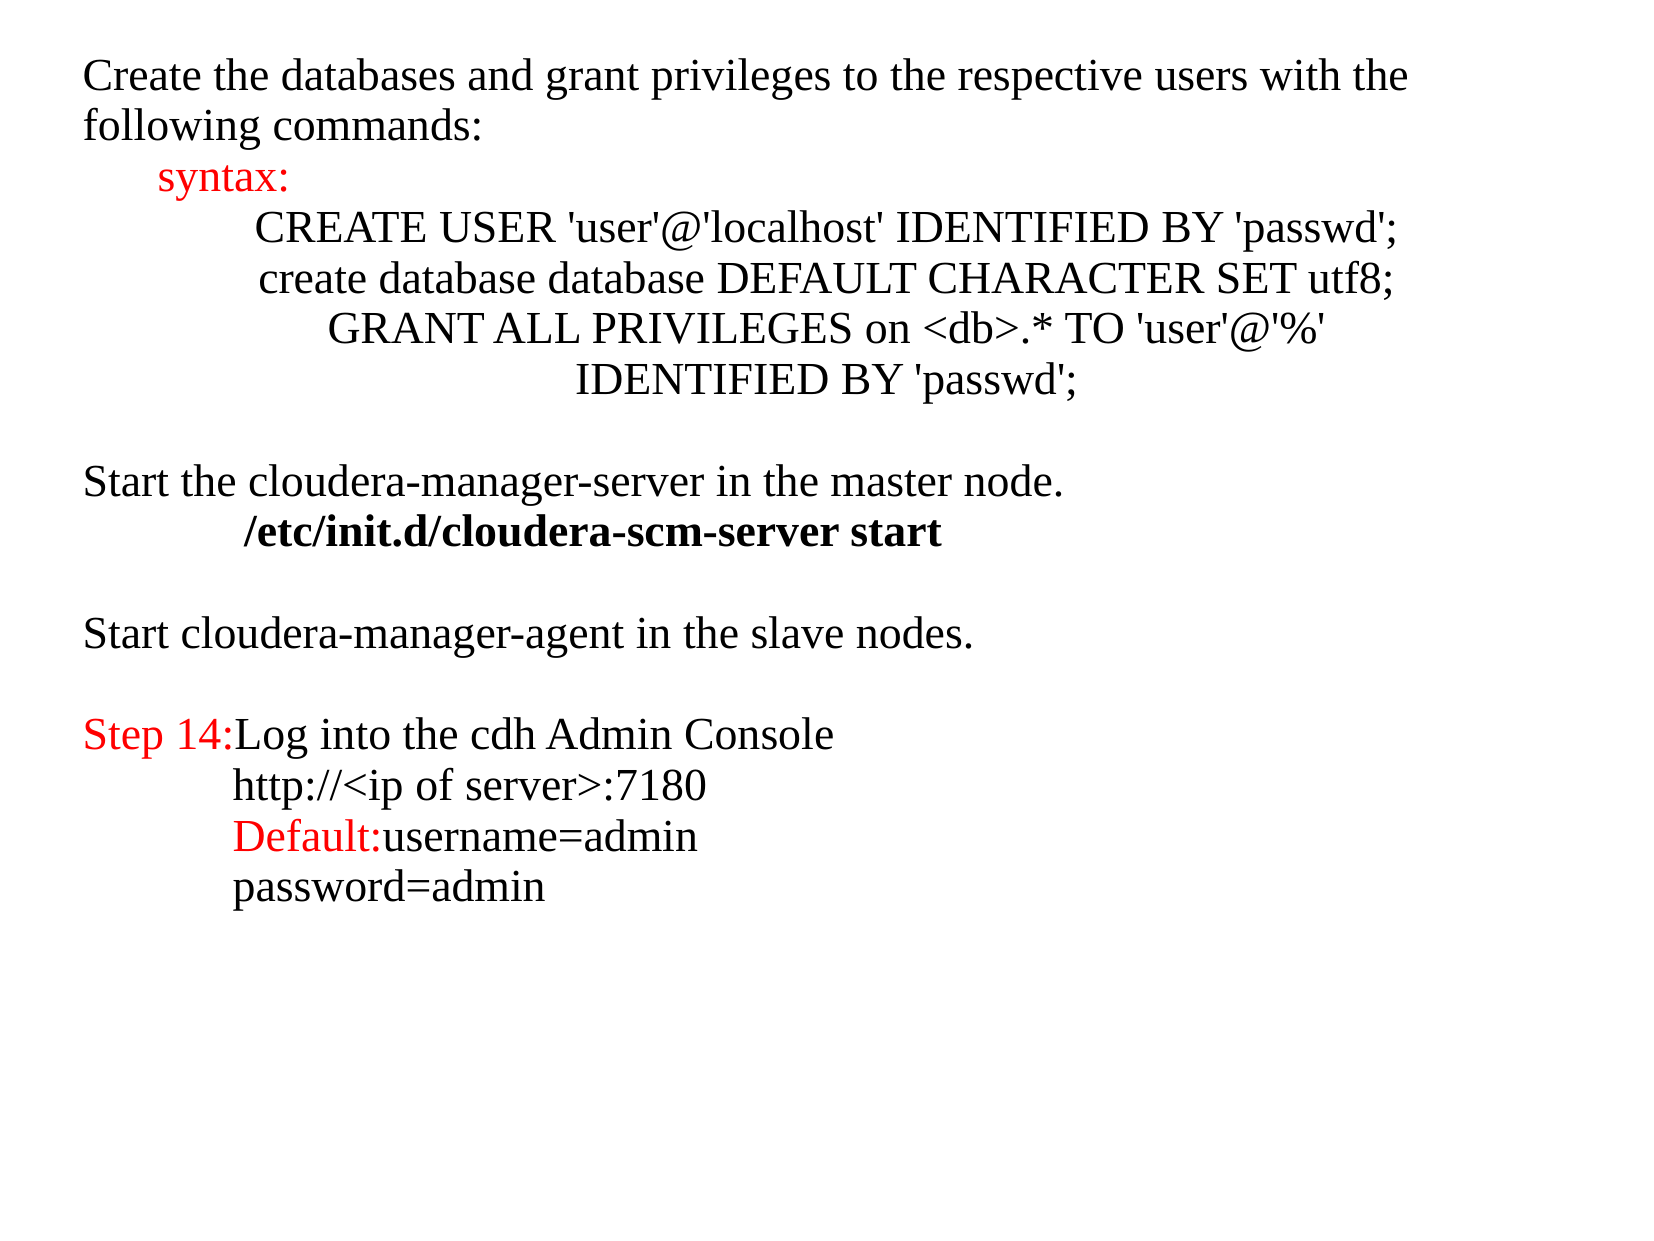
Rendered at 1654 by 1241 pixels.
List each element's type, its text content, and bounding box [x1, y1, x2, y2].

subtitle Create the databases and grant privileges to the respective users with the following commands: syntax: CREATE USER 'user'@'localhost' IDENTIFIED BY 'passwd'; create database database DEFAULT CHARACTER SET utf8; GRANT ALL PRIVILEGES on <db>.* TO 'user'@'%' IDENTIFIED BY 'passwd'; Start the cloudera-manager-server in the master node. /etc/init.d/cloudera-scm-server start Start cloudera-manager-agent in the slave nodes. Step 14:Log into the cdh Admin Console http://<ip of server>:7180 Default:username=admin password=admin [82, 49, 1571, 1109]
